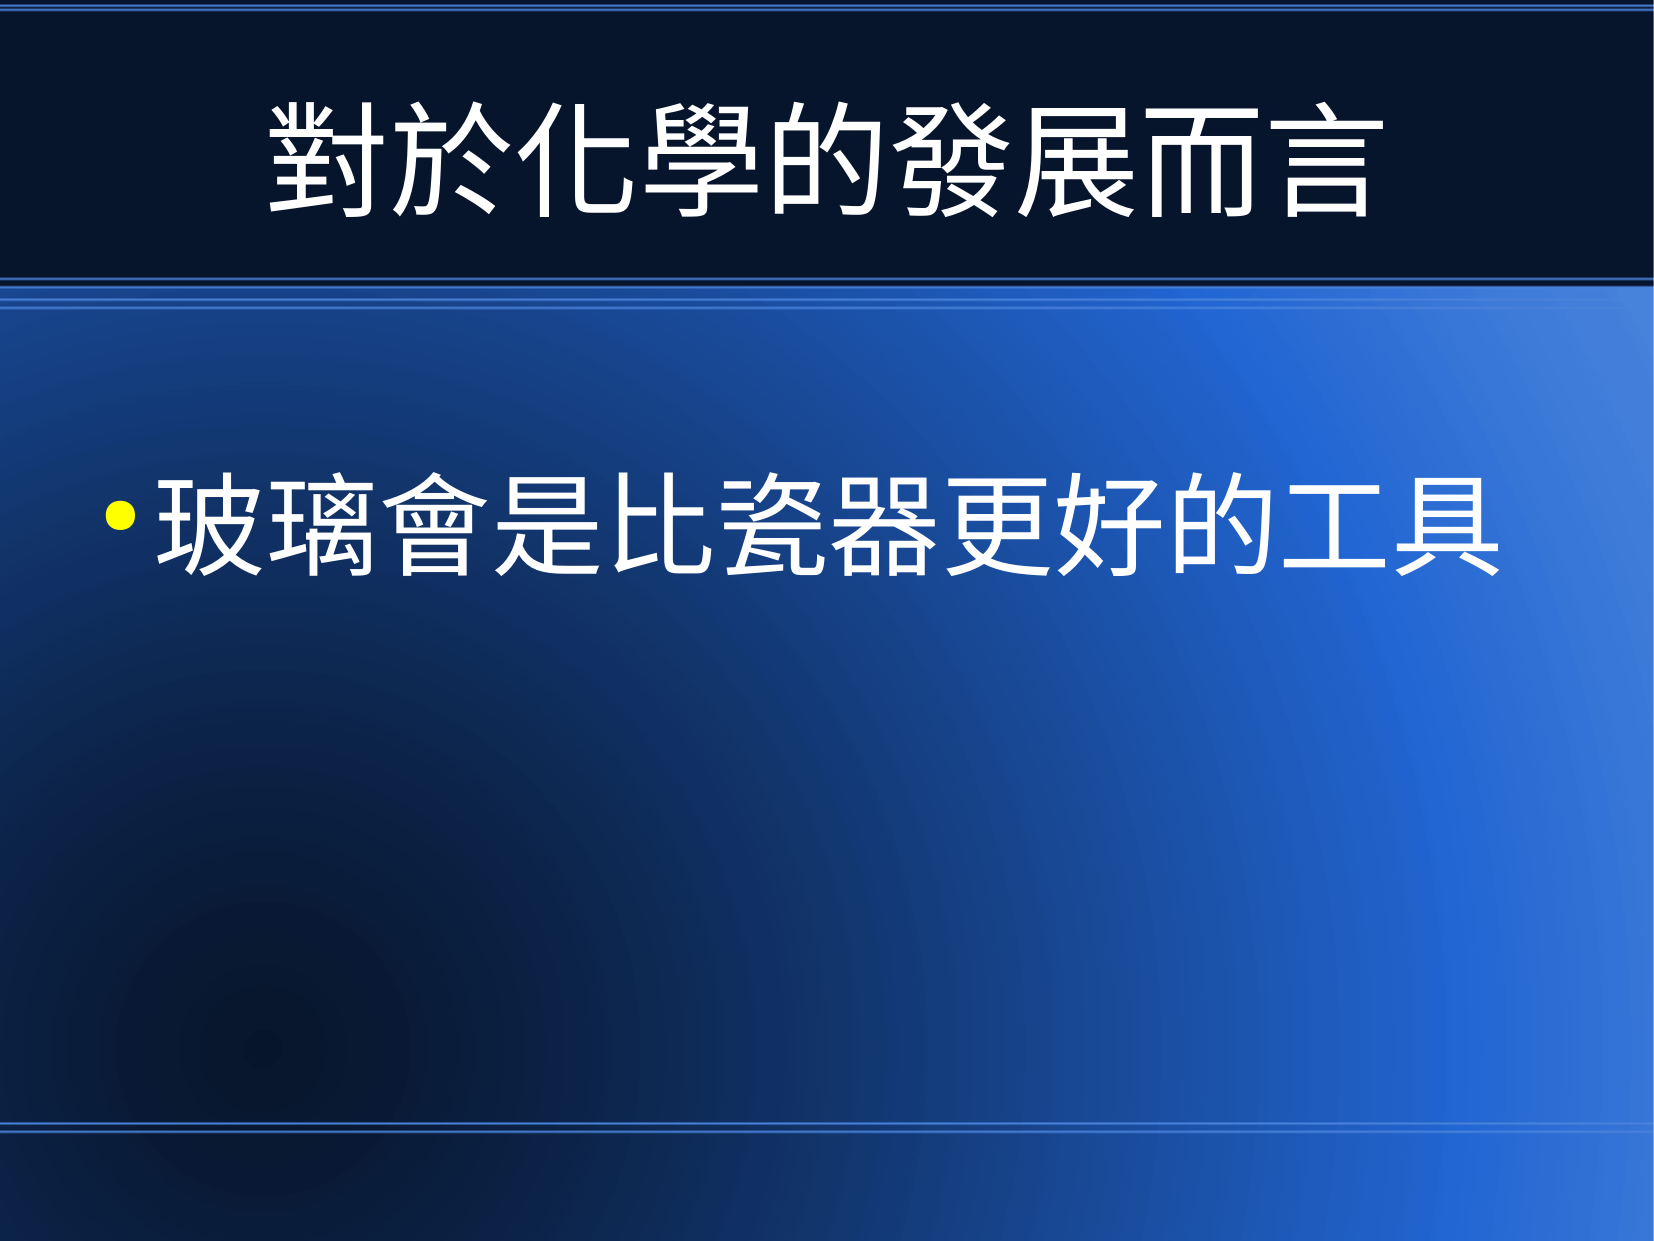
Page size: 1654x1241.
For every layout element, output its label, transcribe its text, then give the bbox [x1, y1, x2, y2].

picture [0, 0, 1654, 1241]
title 對於化學的發展而言 [82, 49, 1571, 257]
list 玻璃會是比瓷器更好的工具 [82, 355, 1571, 1241]
